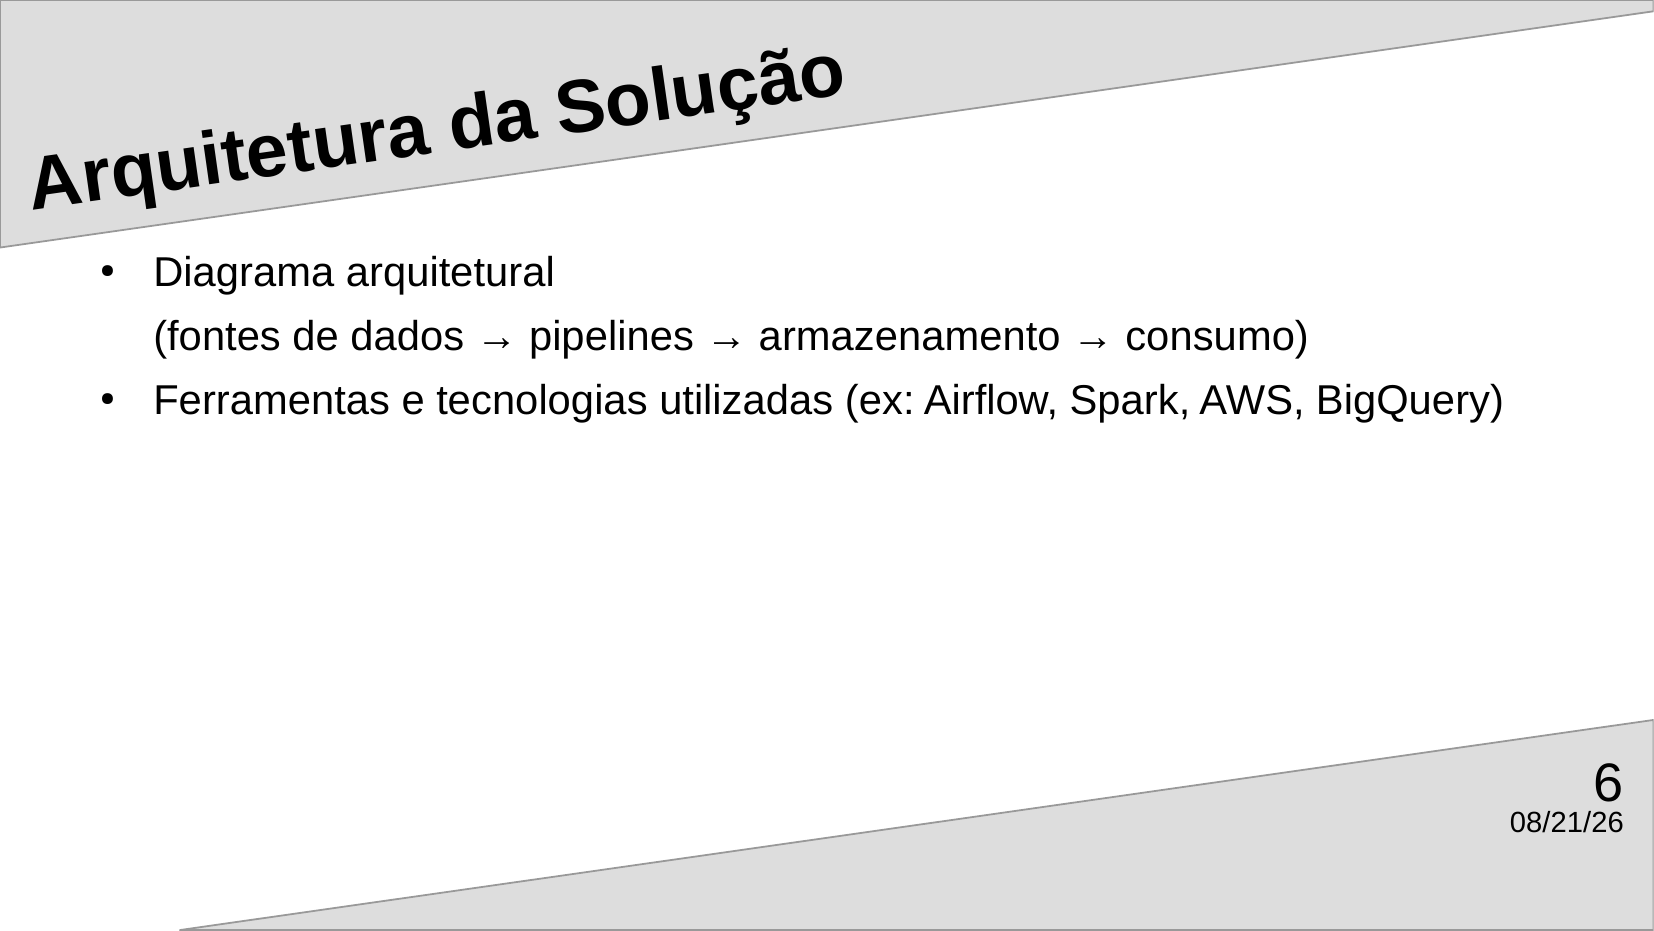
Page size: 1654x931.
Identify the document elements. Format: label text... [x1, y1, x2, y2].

title Arquitetura da Solução [16, 0, 1501, 263]
list Diagrama arquitetural (fontes de dados → pipelines → armazenamento → consumo) Ferramentas e tecnologias utilizadas (ex: Airflow, Spark, AWS, BigQuery) [82, 248, 1538, 789]
